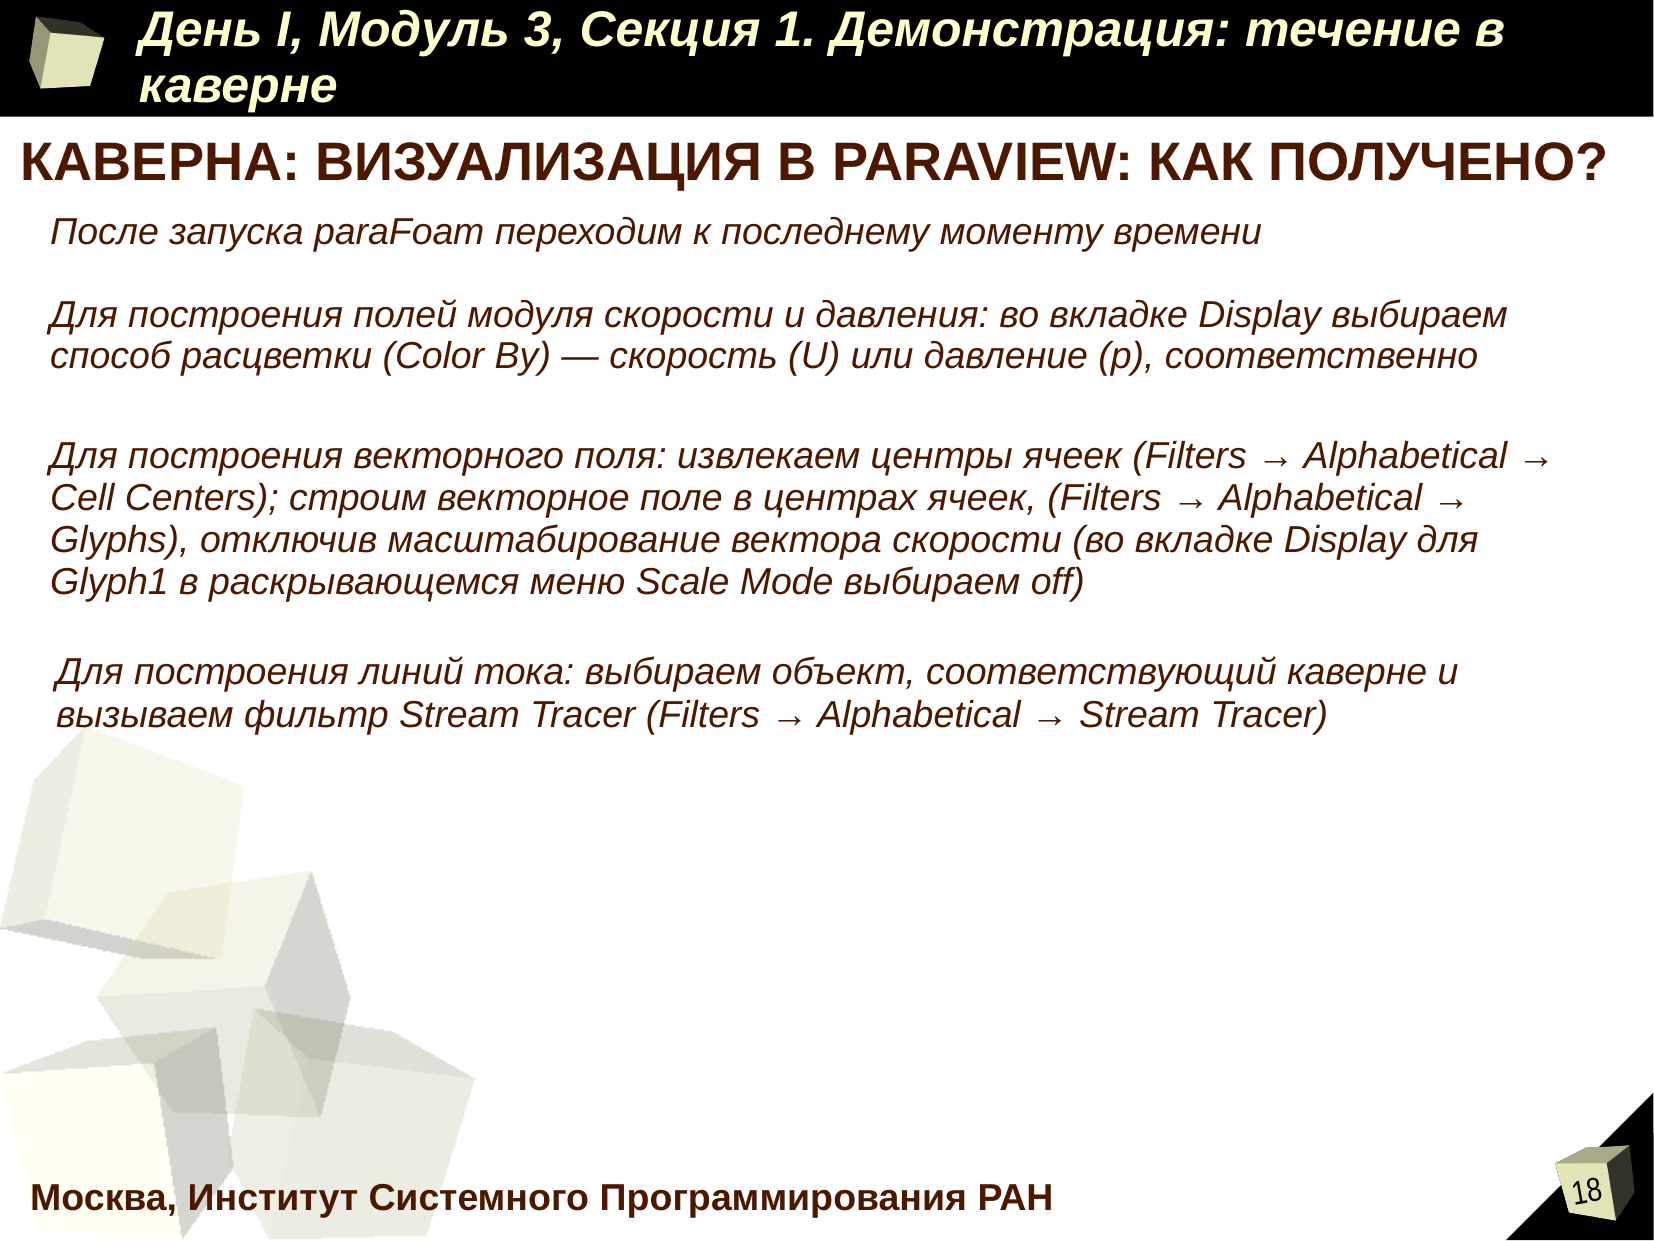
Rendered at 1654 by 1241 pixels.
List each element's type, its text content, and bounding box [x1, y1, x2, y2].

picture [464, 1193, 472, 1198]
text_box КАВЕРНА: ВИЗУАЛИЗАЦИЯ В PARAVIEW: КАК ПОЛУЧЕНО? [5, 124, 1654, 200]
text_box Для построения полей модуля скорости и давления: во вкладке Display выбираем способ расцветки (Color By) — скорость (U) или давление (p), соответственно [35, 285, 1601, 385]
text_box Для построения линий тока: выбираем объект, соответствующий каверне и вызываем фильтр Stream Tracer (Filters → Alphabetical → Stream Tracer) [41, 643, 1607, 743]
text_box Для построения векторного поля: извлекаем центры ячеек (Filters → Alphabetical → Cell Centers); строим векторное поле в центрах ячеек, (Filters → Alphabetical → Glyphs), отключив масштабирование вектора скорости (во вкладке Display для Glyph1 в раскрывающемся меню Scale Mode выбираем off) [35, 426, 1601, 610]
text_box После запуска paraFoam переходим к последнему моменту времени [35, 203, 1601, 260]
picture [0, 726, 477, 1241]
